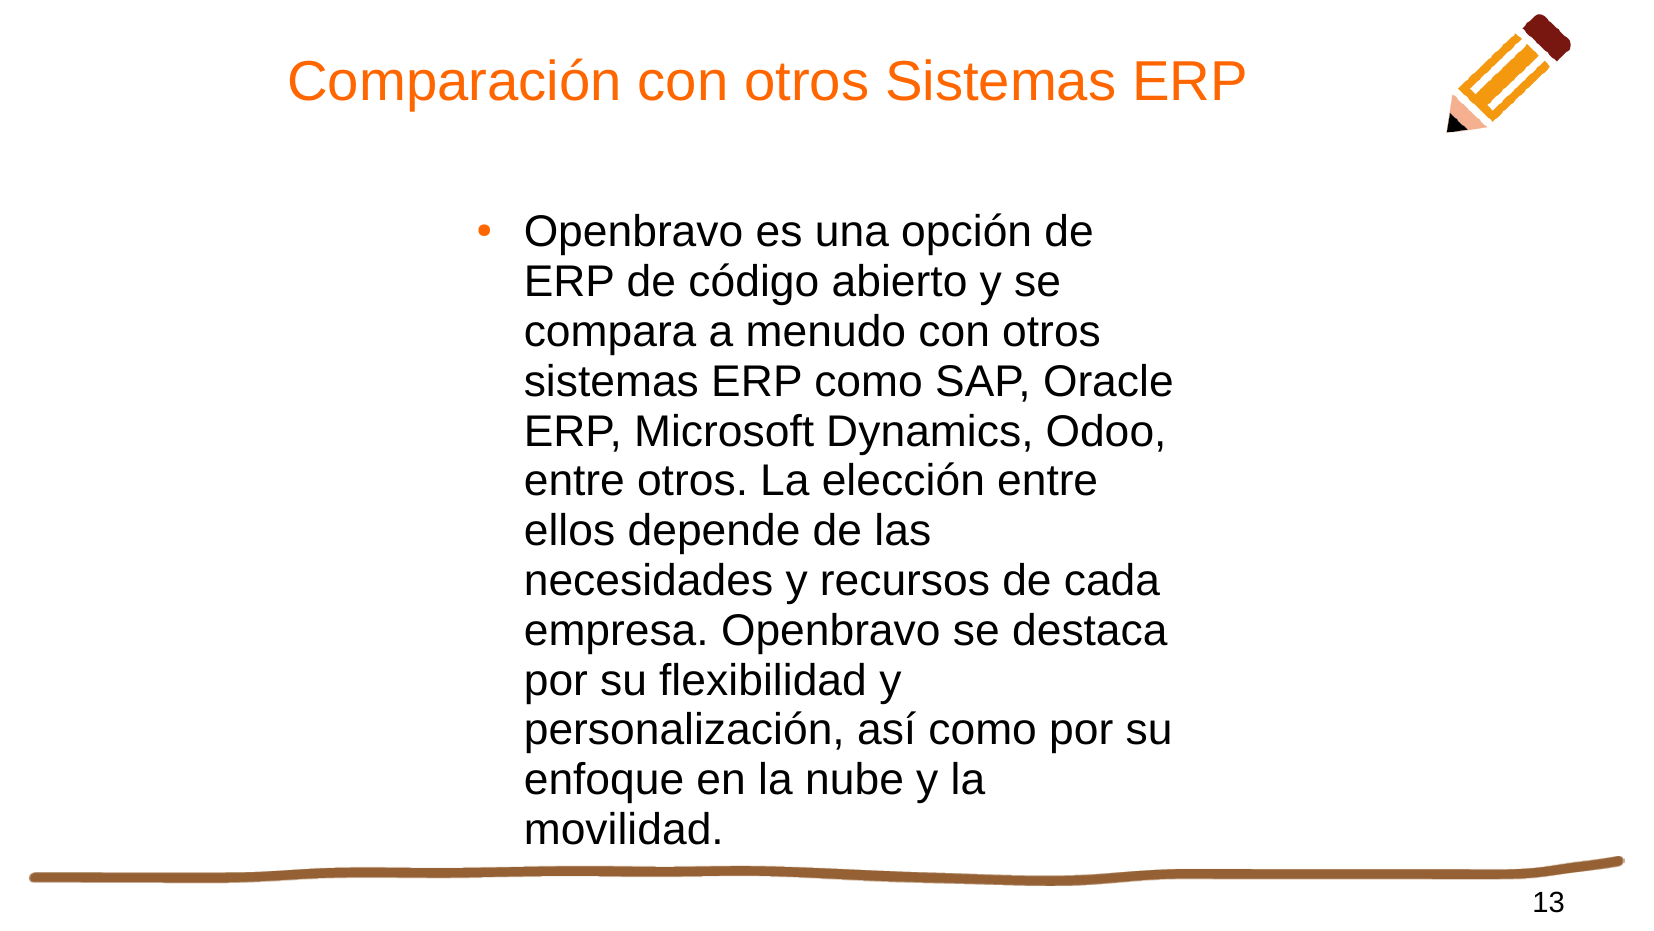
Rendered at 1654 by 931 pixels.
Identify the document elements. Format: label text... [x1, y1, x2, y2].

picture [1446, 14, 1571, 133]
list Openbravo es una opción de ERP de código abierto y se compara a menudo con otros sistemas ERP como SAP, Oracle ERP, Microsoft Dynamics, Odoo, entre otros. La elección entre ellos depende de las necesidades y recursos de cada empresa. Openbravo se destaca por su flexibilidad y personalización, así como por su enfoque en la nube y la movilidad. [460, 206, 1182, 857]
picture [29, 856, 1625, 886]
title Comparación con otros Sistemas ERP [88, 29, 1447, 133]
